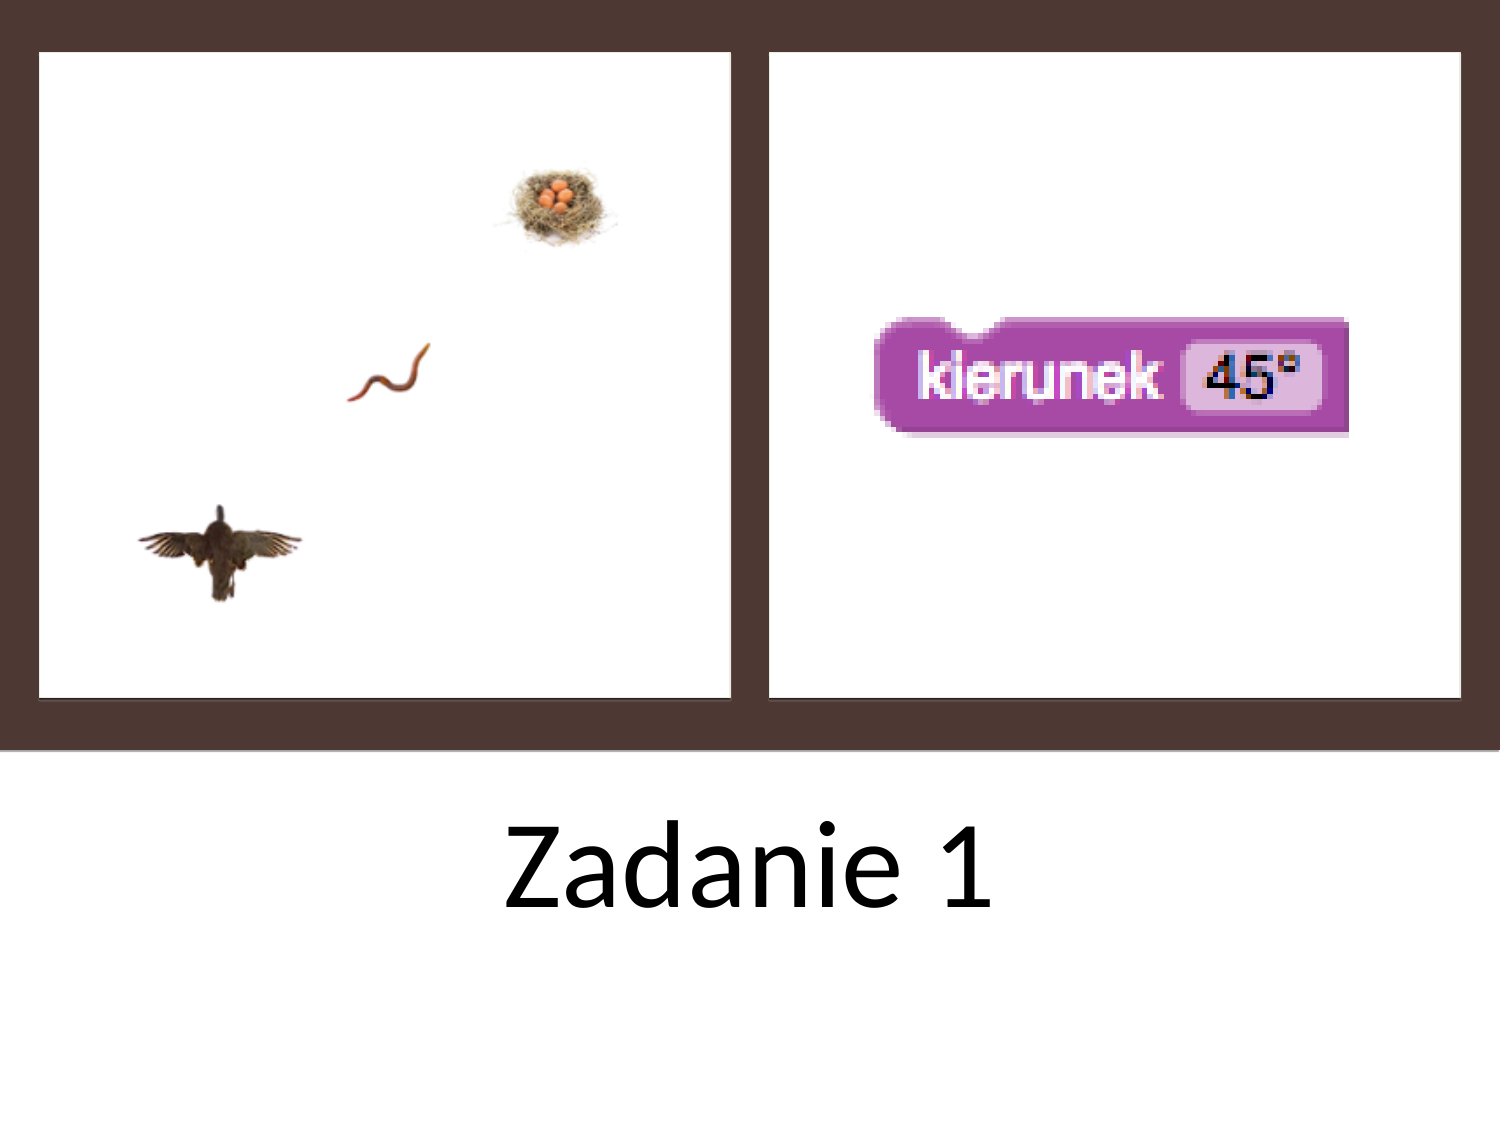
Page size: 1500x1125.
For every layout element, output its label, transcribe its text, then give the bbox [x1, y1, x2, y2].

picture [117, 105, 653, 645]
title Zadanie 1 [187, 761, 1313, 942]
picture [831, 257, 1399, 493]
text_box [0, 0, 1500, 750]
